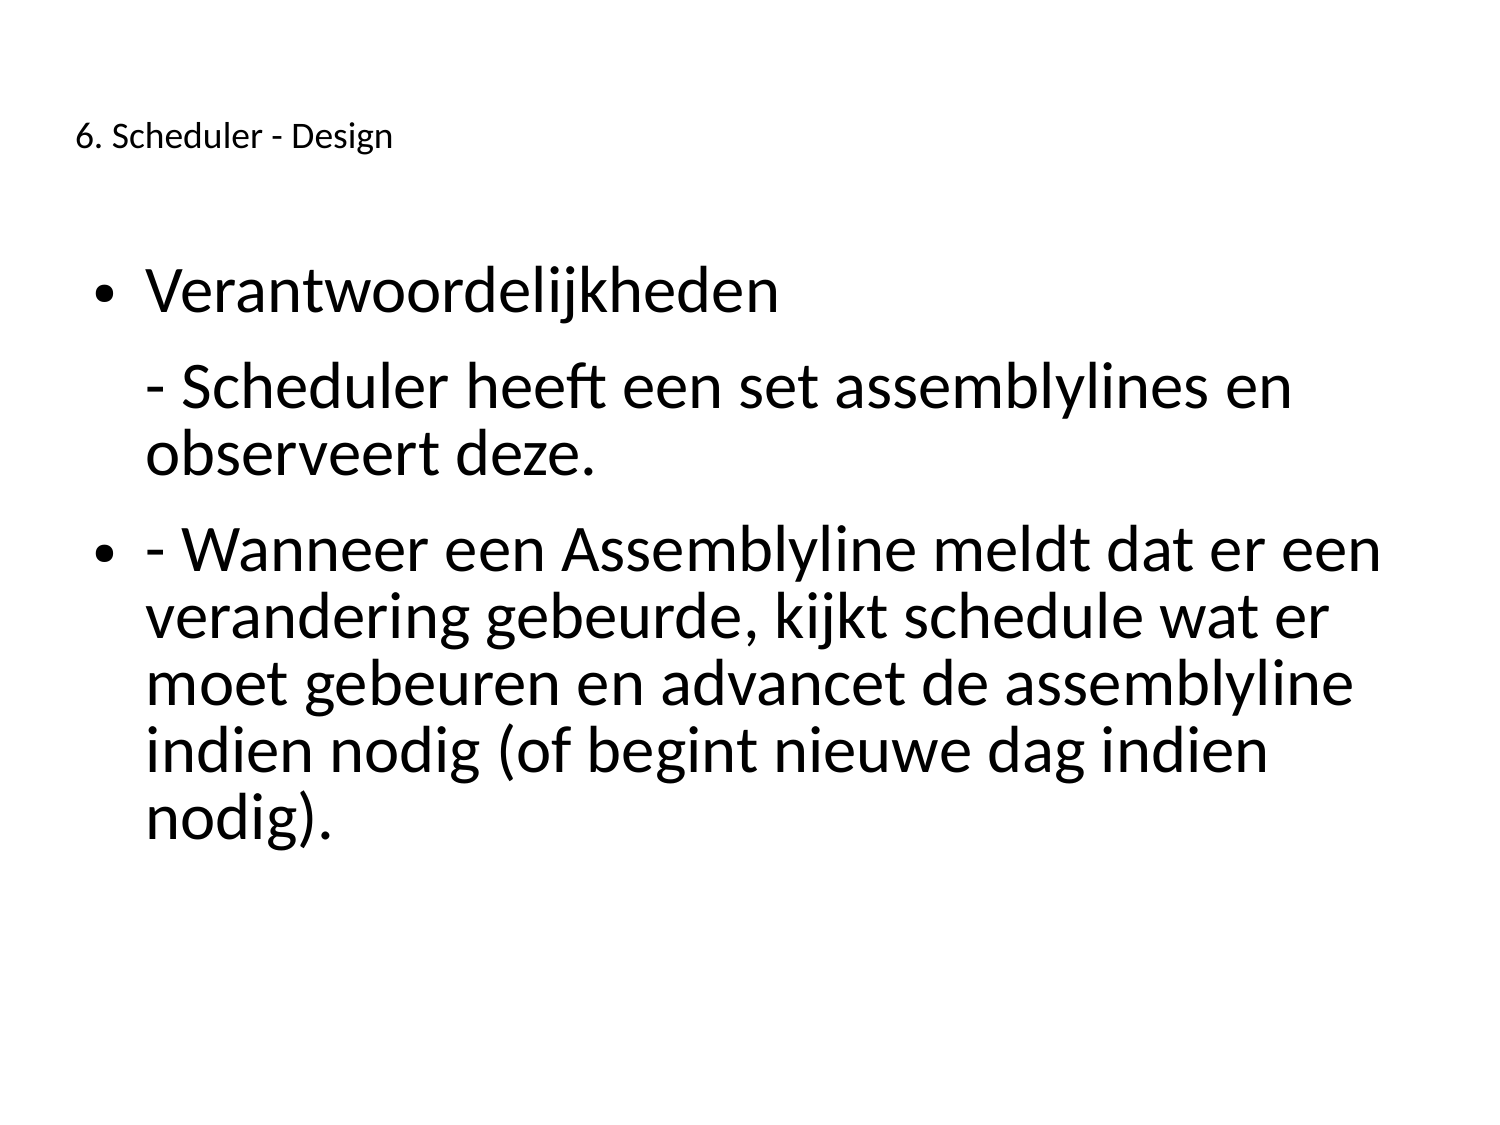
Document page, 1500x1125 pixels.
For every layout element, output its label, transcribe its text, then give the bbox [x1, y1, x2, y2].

list Verantwoordelijkheden - Scheduler heeft een set assemblylines en observeert deze. - Wanneer een Assemblyline meldt dat er een verandering gebeurde, kijkt schedule wat er moet gebeuren en advancet de assemblyline indien nodig (of begint nieuwe dag indien nodig). [75, 262, 1425, 1022]
title 6. Scheduler - Design [75, 45, 1425, 233]
